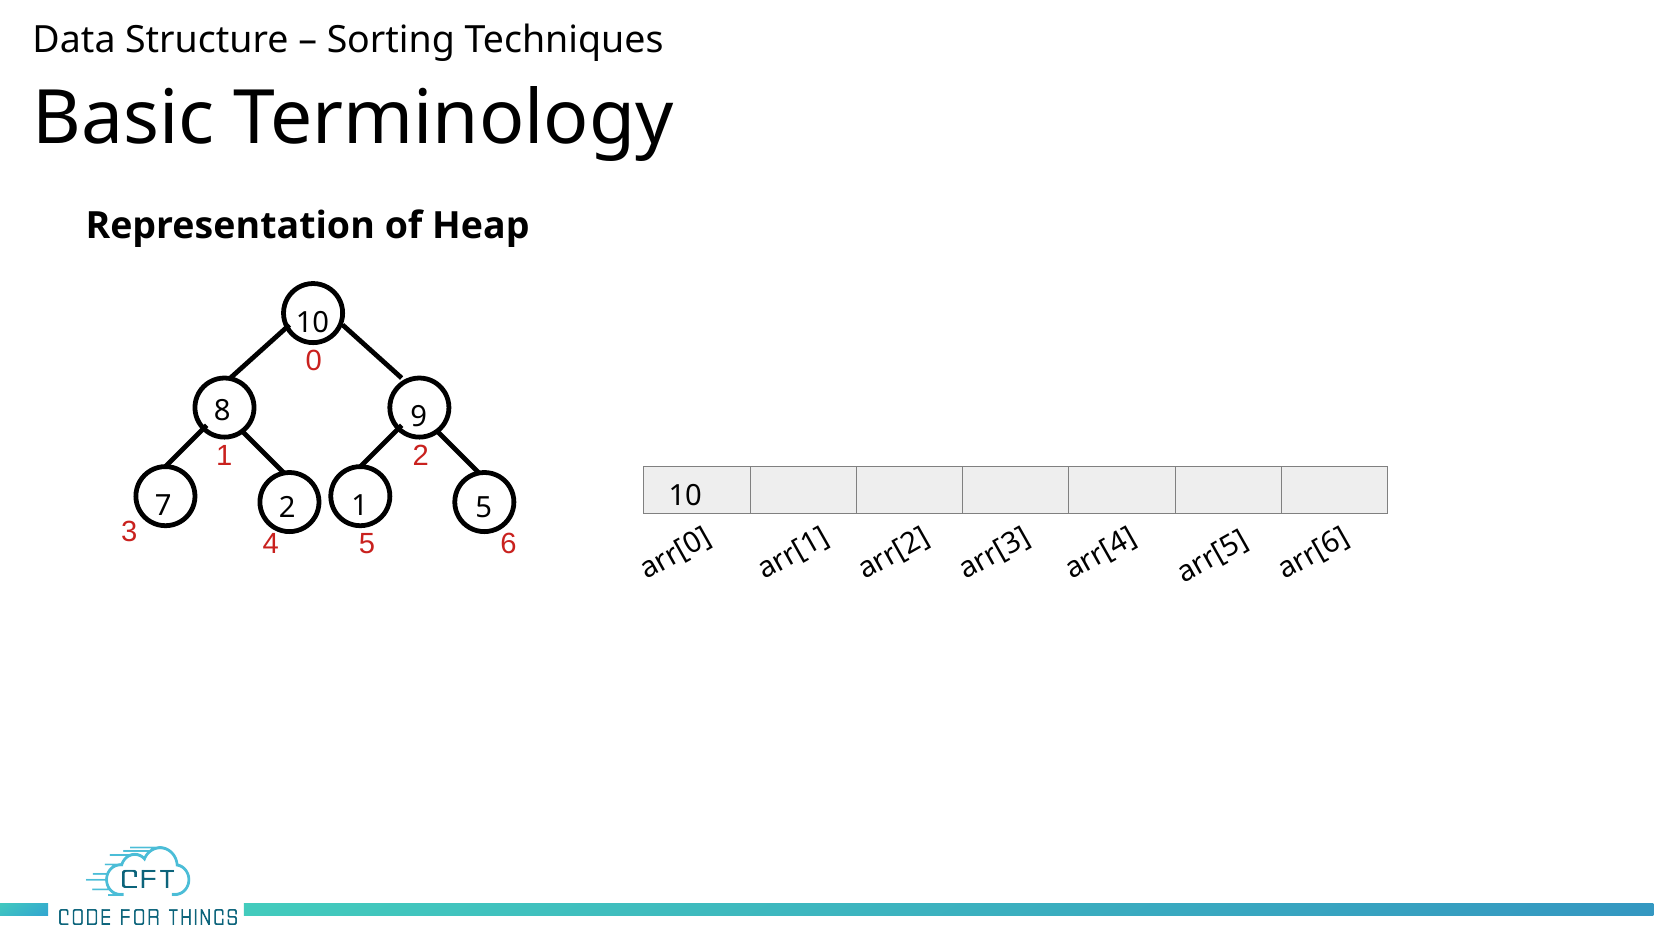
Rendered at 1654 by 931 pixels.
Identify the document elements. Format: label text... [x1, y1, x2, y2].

text_box 1 [336, 476, 385, 526]
text_box arr[2] [832, 490, 970, 606]
text_box 8 [199, 382, 248, 432]
text_box [313, 484, 320, 520]
text_box arr[5] [1152, 493, 1293, 609]
text_box [338, 466, 382, 476]
text_box 10 [281, 293, 348, 343]
text_box 0 [290, 336, 337, 384]
text_box [194, 392, 199, 423]
text_box 1 [201, 431, 248, 479]
text_box [259, 487, 264, 518]
text_box 2 [397, 431, 444, 479]
text_box [444, 391, 449, 424]
text_box arr[6] [1258, 490, 1394, 606]
text_box [389, 390, 395, 425]
text_box [209, 378, 240, 382]
text_box 7 [140, 476, 189, 526]
text_box [467, 472, 502, 478]
text_box arr[1] [732, 490, 869, 606]
text_box [135, 481, 140, 507]
text_box [143, 466, 188, 476]
text_box [470, 528, 485, 532]
text_box [272, 472, 307, 478]
text_box arr[4] [1043, 490, 1182, 606]
text_box 4 [248, 519, 294, 567]
text_box [509, 485, 514, 519]
text_box [721, 466, 1388, 514]
title Data Structure – Sorting Techniques Basic Terminology [32, 12, 1184, 166]
text_box Representation of Heap [70, 191, 604, 250]
text_box 6 [485, 519, 532, 567]
text_box [291, 283, 335, 293]
text_box 10 [653, 466, 721, 516]
text_box 9 [395, 387, 444, 438]
text_box [330, 479, 336, 513]
text_box [454, 485, 460, 519]
picture [59, 846, 237, 925]
text_box [294, 528, 304, 532]
text_box 5 [343, 519, 390, 567]
text_box arr[0] [614, 490, 756, 606]
text_box [189, 478, 196, 514]
text_box [248, 389, 255, 426]
text_box arr[3] [933, 490, 1075, 606]
text_box 2 [264, 478, 313, 528]
text_box 3 [106, 507, 153, 556]
text_box 5 [460, 478, 509, 528]
text_box [643, 466, 653, 514]
text_box [385, 479, 390, 513]
text_box [398, 378, 441, 387]
